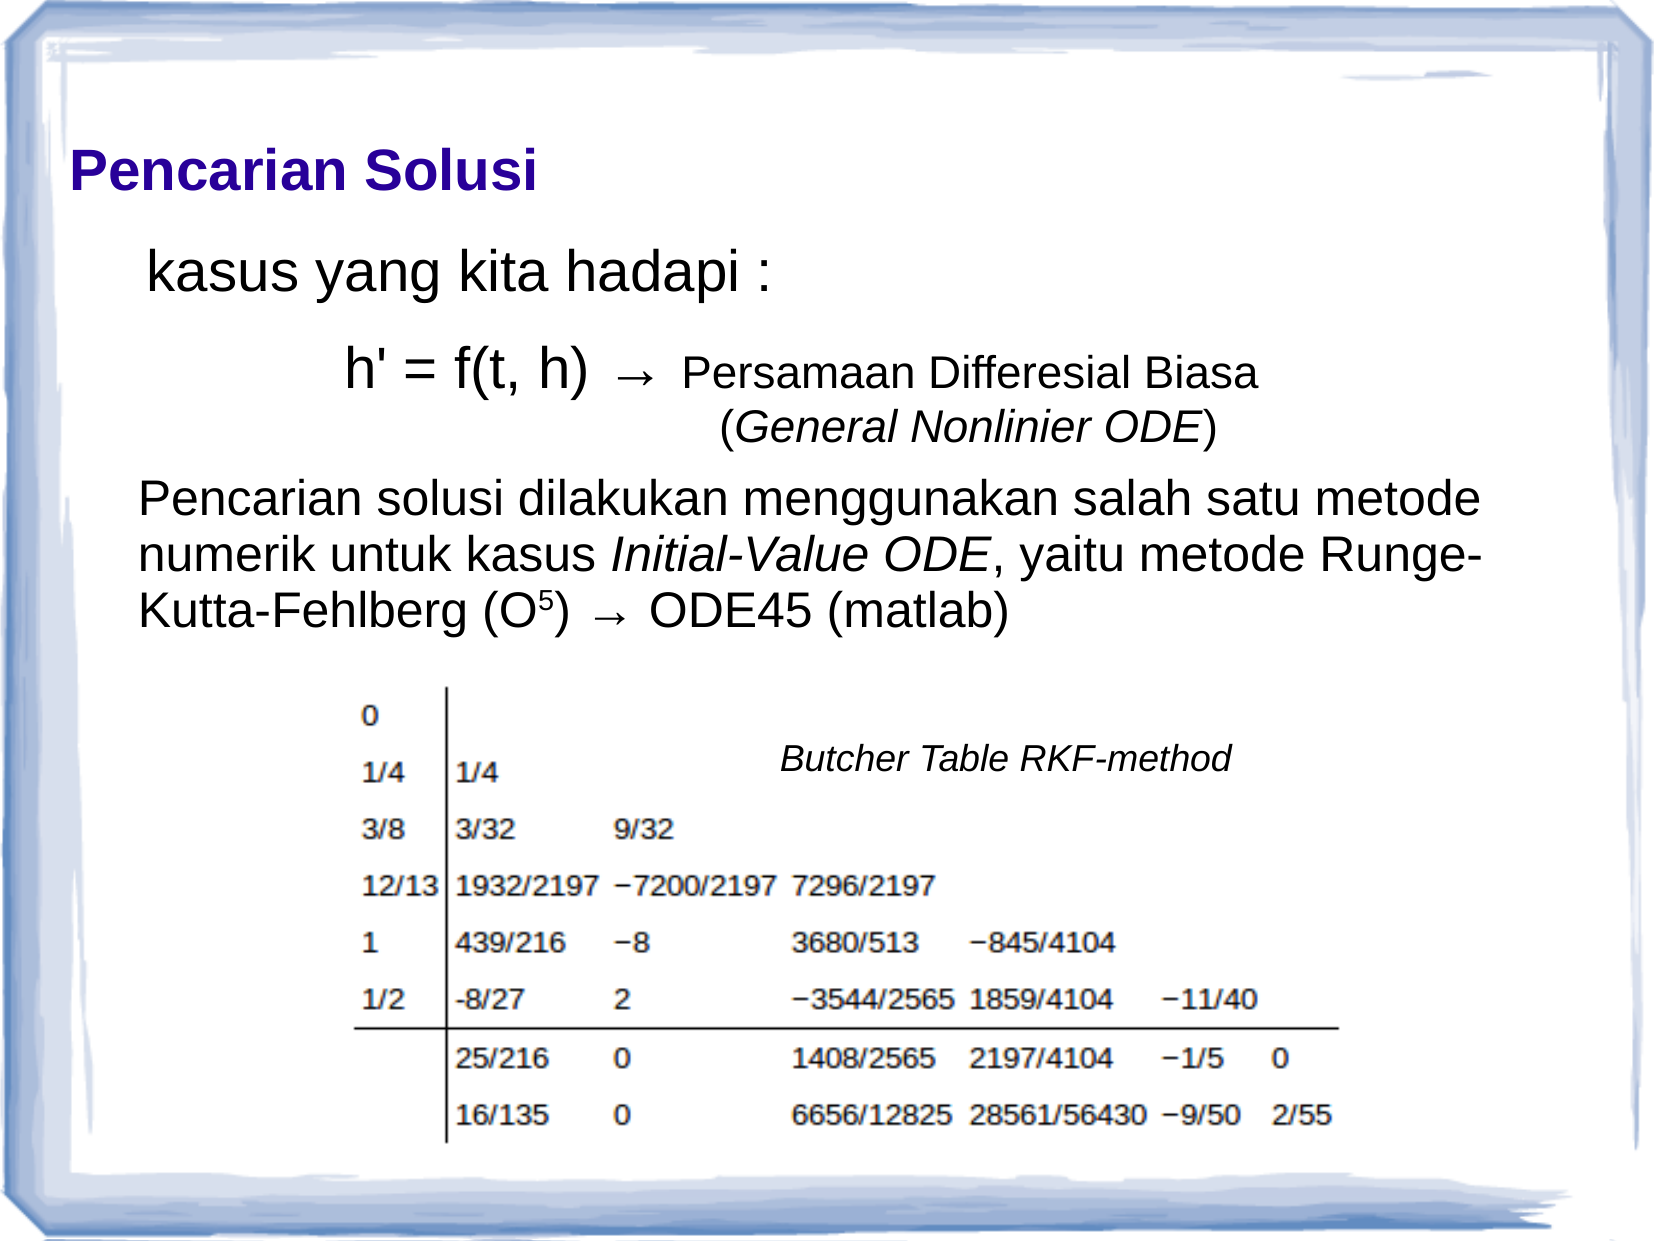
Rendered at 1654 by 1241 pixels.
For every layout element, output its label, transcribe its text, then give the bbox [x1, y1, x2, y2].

text_box kasus yang kita hadapi : [131, 231, 1467, 312]
text_box Pencarian solusi dilakukan menggunakan salah satu metode numerik untuk kasus Initial-Value ODE, yaitu metode Runge-Kutta-Fehlberg (O5) → ODE45 (matlab) [123, 463, 1561, 648]
text_box h' = f(t, h) → Persamaan Differesial Biasa (General Nonlinier ODE) [329, 328, 1287, 461]
text_box Butcher Table RKF-method [765, 729, 1247, 787]
picture [0, 0, 1654, 1241]
title Pencarian Solusi [69, 120, 730, 221]
